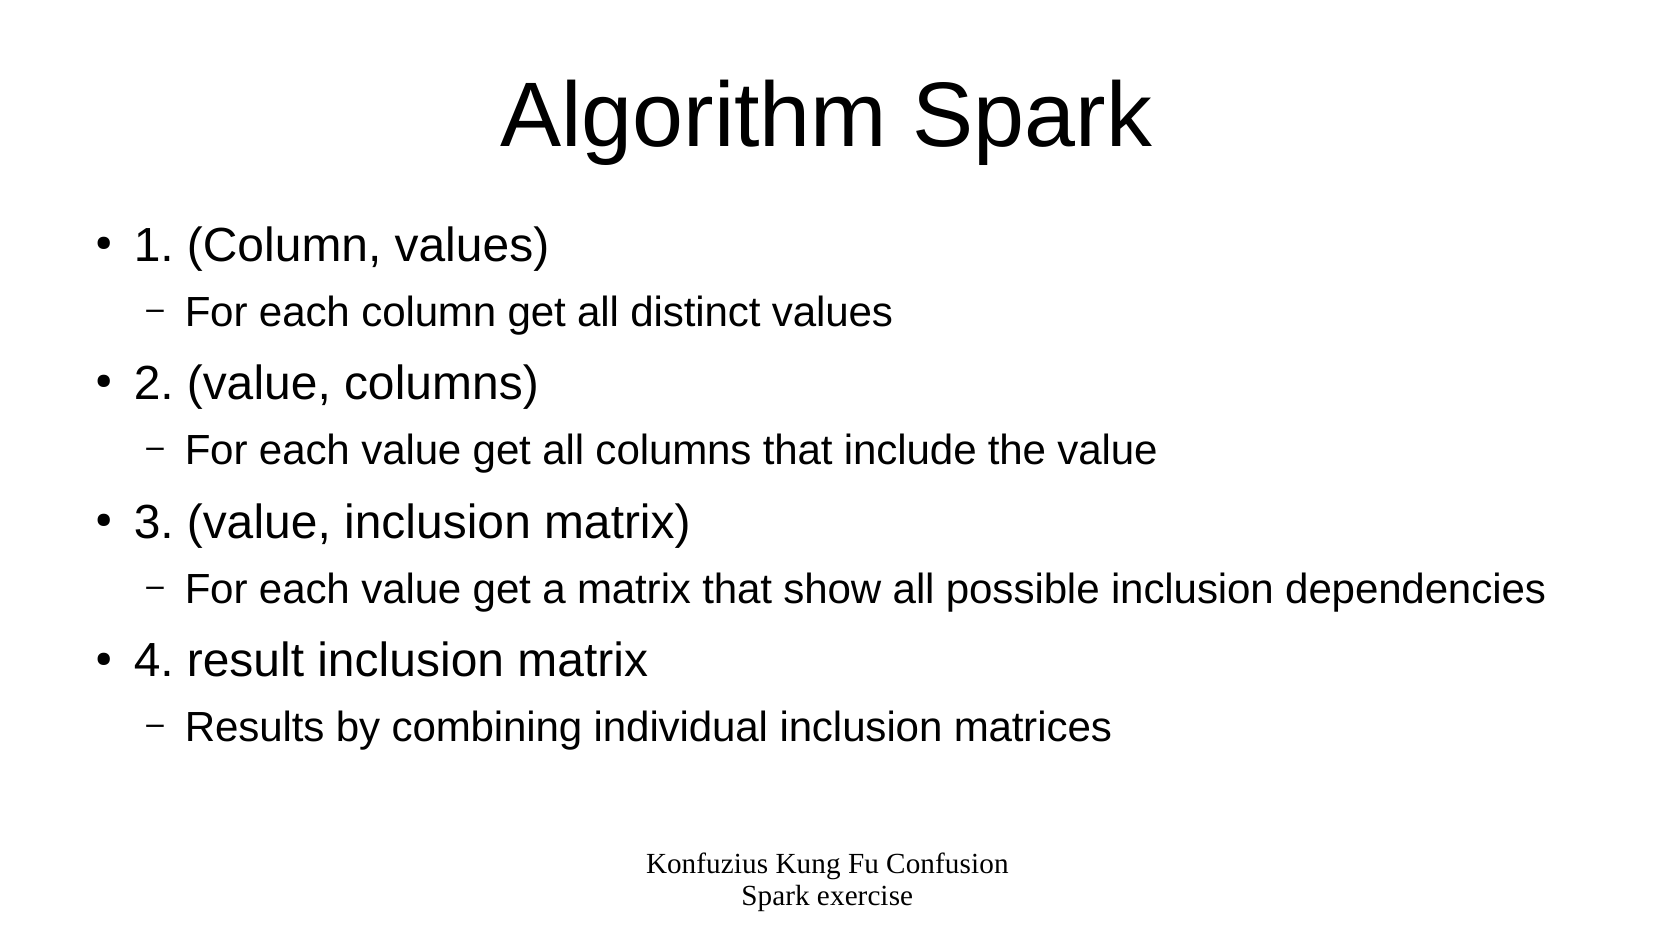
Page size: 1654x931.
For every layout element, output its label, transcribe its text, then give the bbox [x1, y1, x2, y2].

list 1. (Column, values) For each column get all distinct values 2. (value, columns) For each value get all columns that include the value 3. (value, inclusion matrix) For each value get a matrix that show all possible inclusion dependencies 4. result inclusion matrix Results by combining individual inclusion matrices [82, 217, 1571, 758]
title Algorithm Spark [82, 37, 1571, 193]
